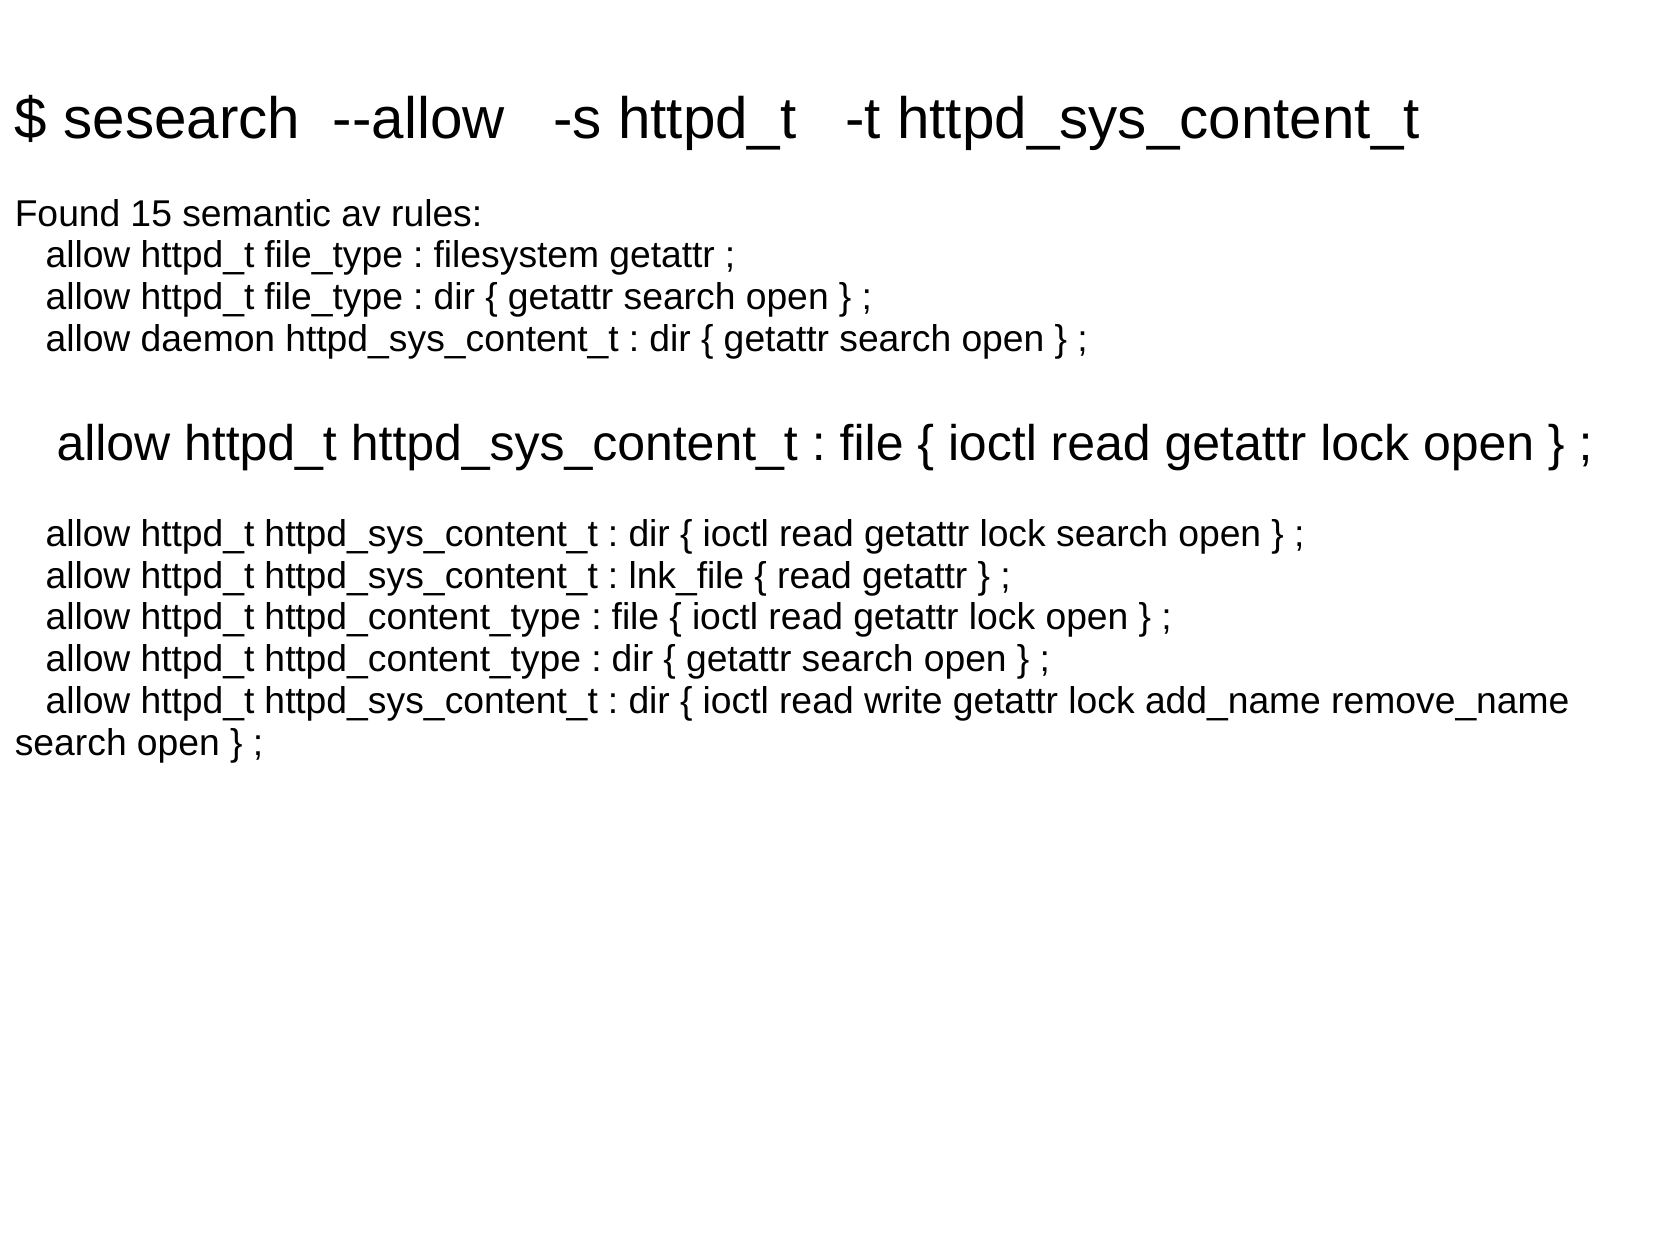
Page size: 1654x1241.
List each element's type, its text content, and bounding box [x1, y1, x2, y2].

text_box $ sesearch --allow -s httpd_t -t httpd_sys_content_t Found 15 semantic av rules: allow httpd_t file_type : filesystem getattr ; allow httpd_t file_type : dir { getattr search open } ; allow daemon httpd_sys_content_t : dir { getattr search open } ; allow httpd_t httpd_sys_content_t : file { ioctl read getattr lock open } ; allow httpd_t httpd_sys_content_t : dir { ioctl read getattr lock search open } ; allow httpd_t httpd_sys_content_t : lnk_file { read getattr } ; allow httpd_t httpd_content_type : file { ioctl read getattr lock open } ; allow httpd_t httpd_content_type : dir { getattr search open } ; allow httpd_t httpd_sys_content_t : dir { ioctl read write getattr lock add_name remove_name search open } ; [0, 78, 1642, 975]
